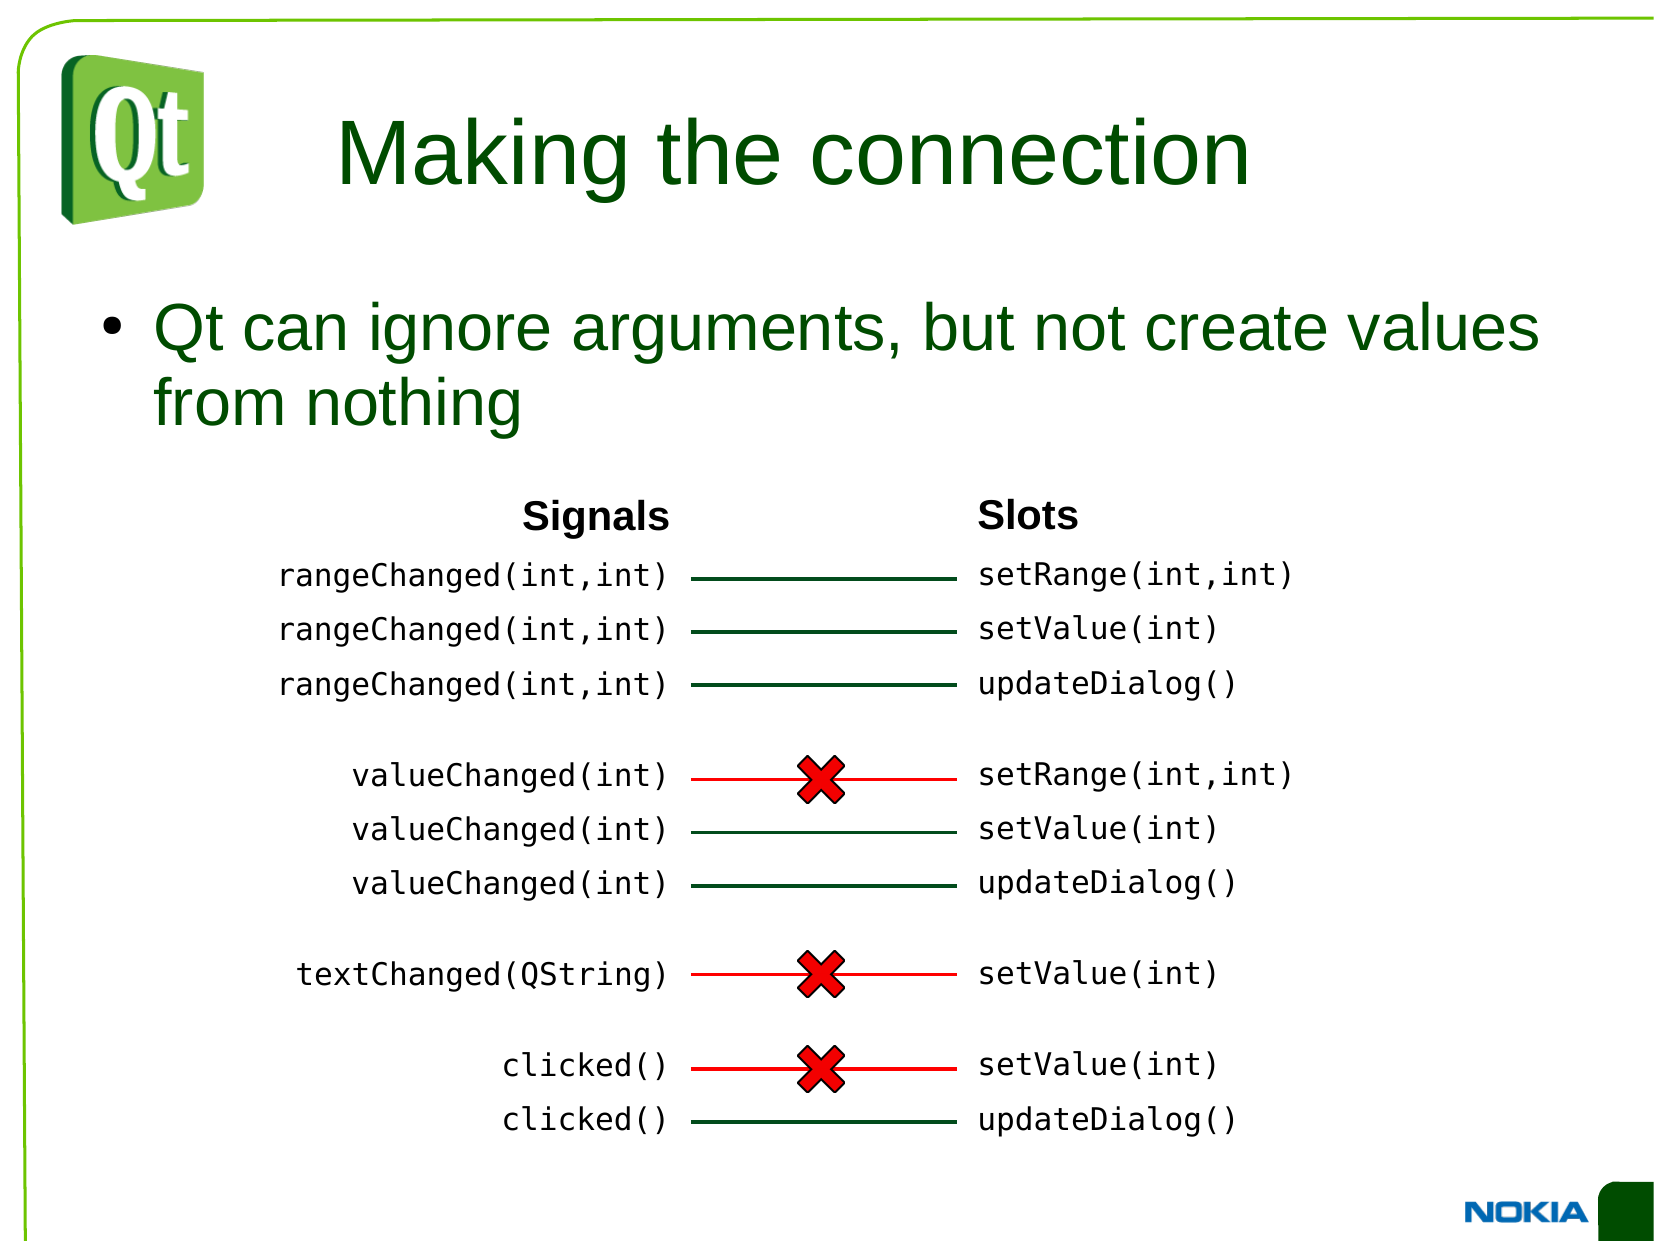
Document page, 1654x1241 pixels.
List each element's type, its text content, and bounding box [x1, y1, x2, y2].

text_box Signals rangeChanged(int,int) rangeChanged(int,int) rangeChanged(int,int) valueChanged(int) valueChanged(int) valueChanged(int) textChanged(QString) clicked() clicked() [94, 485, 686, 1146]
picture [61, 55, 204, 225]
picture [797, 755, 845, 804]
title Making the connection [257, 49, 1333, 257]
picture [1465, 1201, 1589, 1223]
picture [797, 1045, 845, 1093]
list Qt can ignore arguments, but not create values from nothing [82, 290, 1571, 473]
text_box Slots setRange(int,int) setValue(int) updateDialog() setRange(int,int) setValue(int) updateDialog() setValue(int) setValue(int) updateDialog() [962, 484, 1554, 1145]
picture [797, 950, 845, 999]
